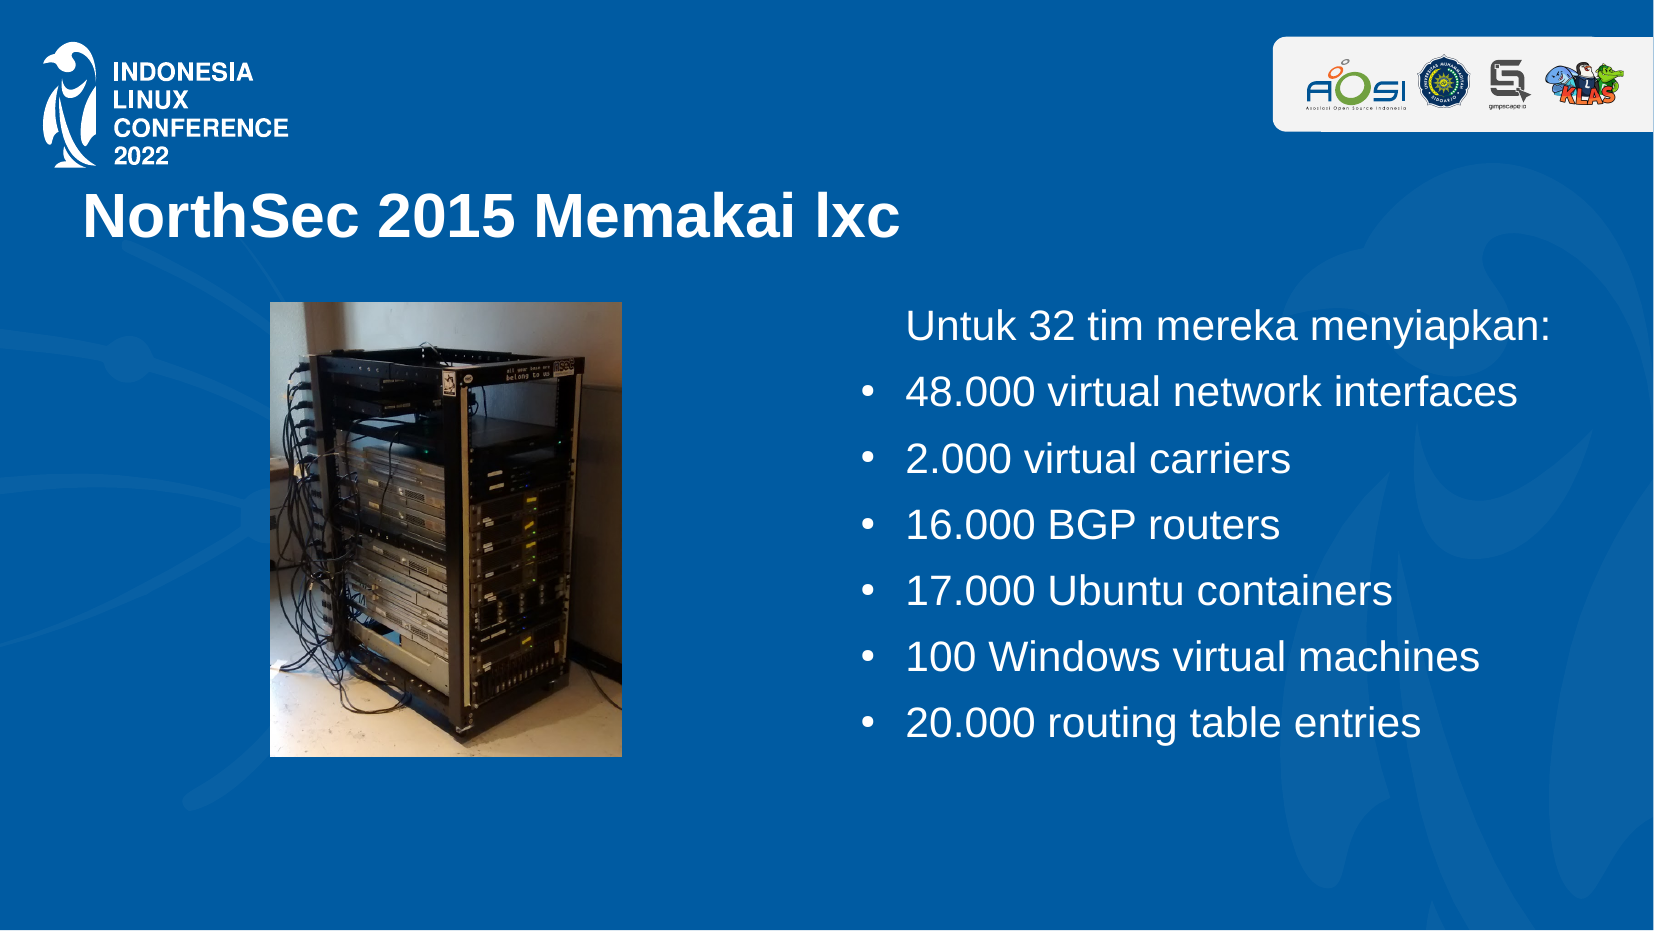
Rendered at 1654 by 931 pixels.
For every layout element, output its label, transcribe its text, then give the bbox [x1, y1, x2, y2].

title NorthSec 2015 Memakai lxc [82, 150, 1571, 281]
picture [1545, 62, 1624, 105]
list Untuk 32 tim mereka menyiapkan: 48.000 virtual network interfaces 2.000 virtual carriers 16.000 BGP routers 17.000 Ubuntu containers 100 Windows virtual machines 20.000 routing table entries [845, 302, 1572, 758]
picture [1417, 54, 1471, 108]
picture [270, 302, 622, 757]
